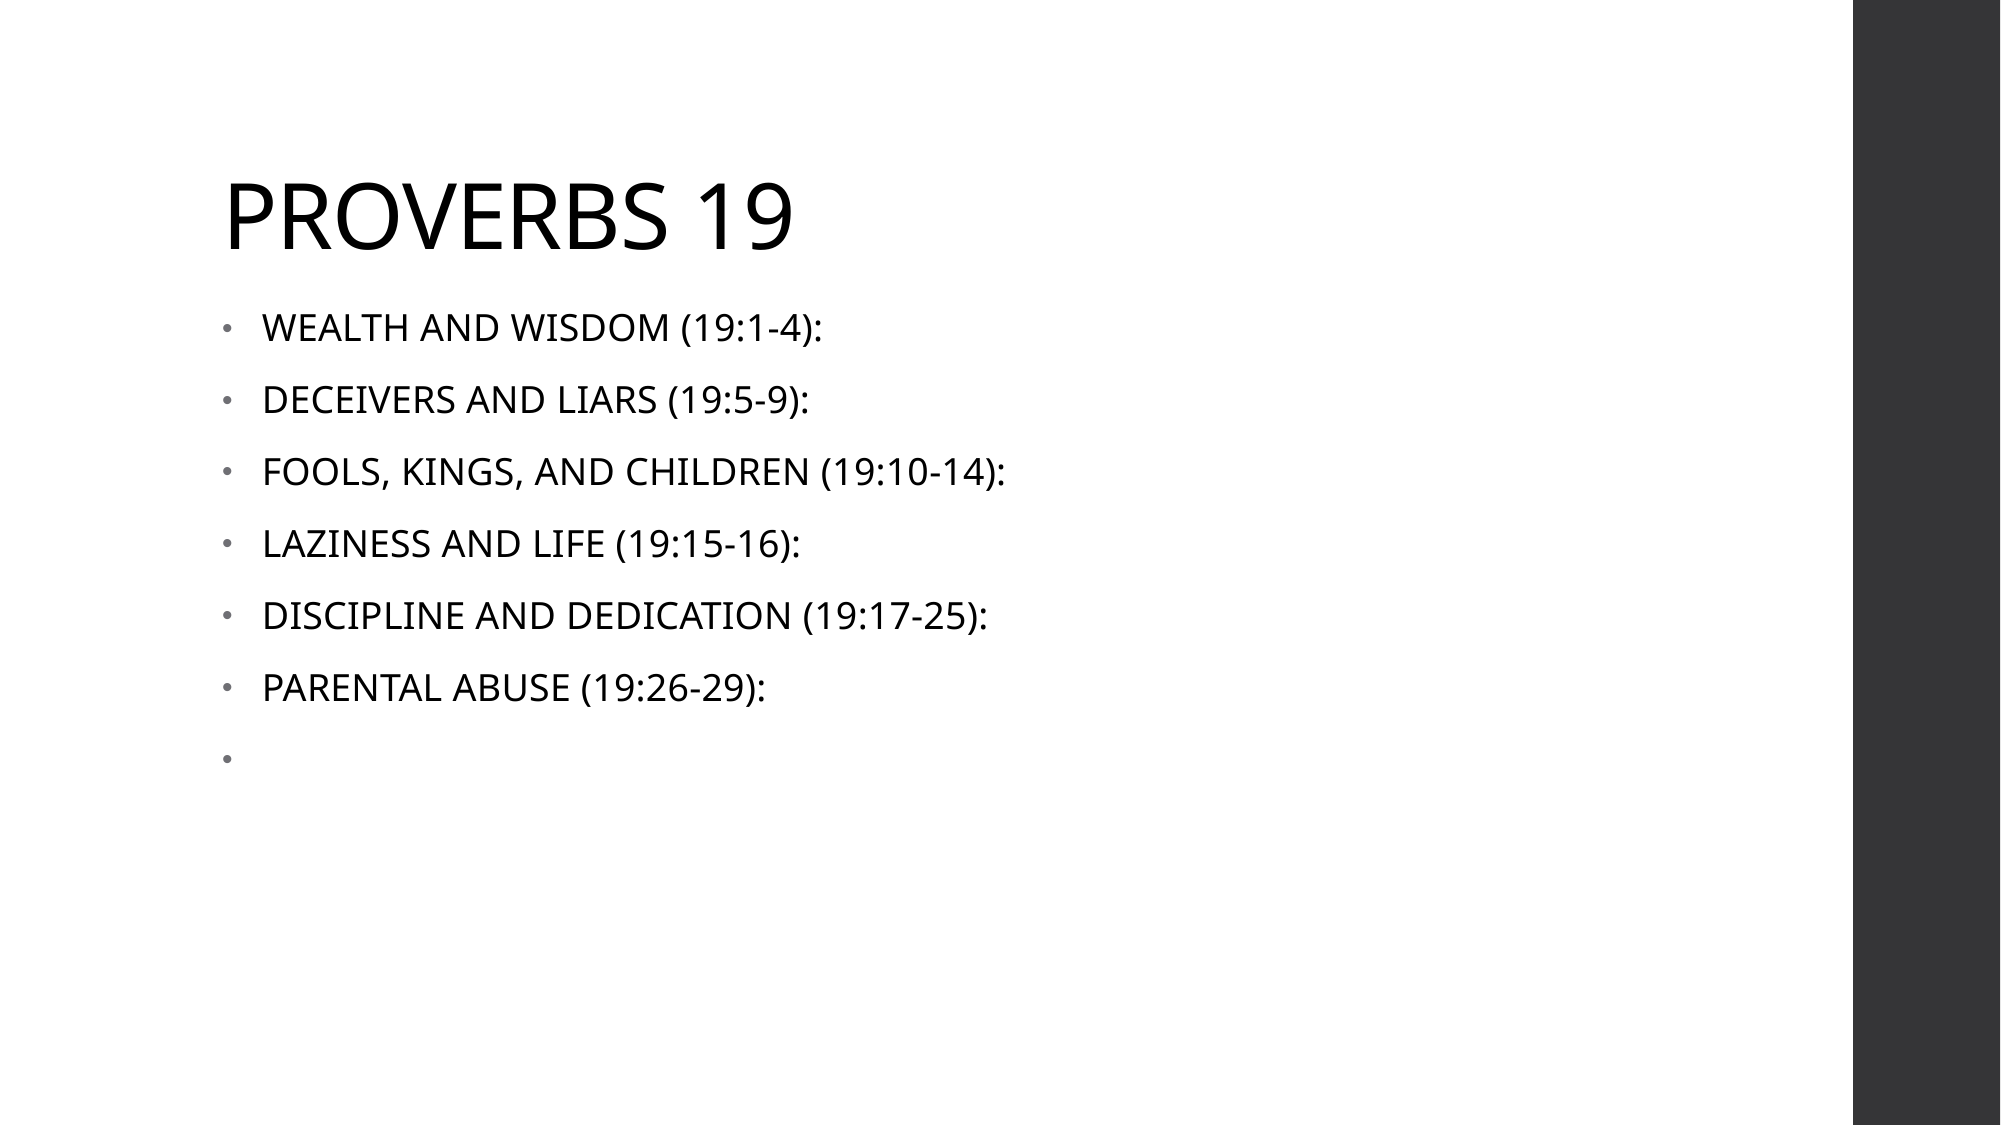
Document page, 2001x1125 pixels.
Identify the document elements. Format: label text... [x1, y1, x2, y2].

list WEALTH AND WISDOM (19:1-4): DECEIVERS AND LIARS (19:5-9): FOOLS, KINGS, AND CHILDREN (19:10-14): LAZINESS AND LIFE (19:15-16): DISCIPLINE AND DEDICATION (19:17-25): PARENTAL ABUSE (19:26-29): [206, 299, 1617, 1014]
title PROVERBS 19 [206, 60, 1797, 278]
